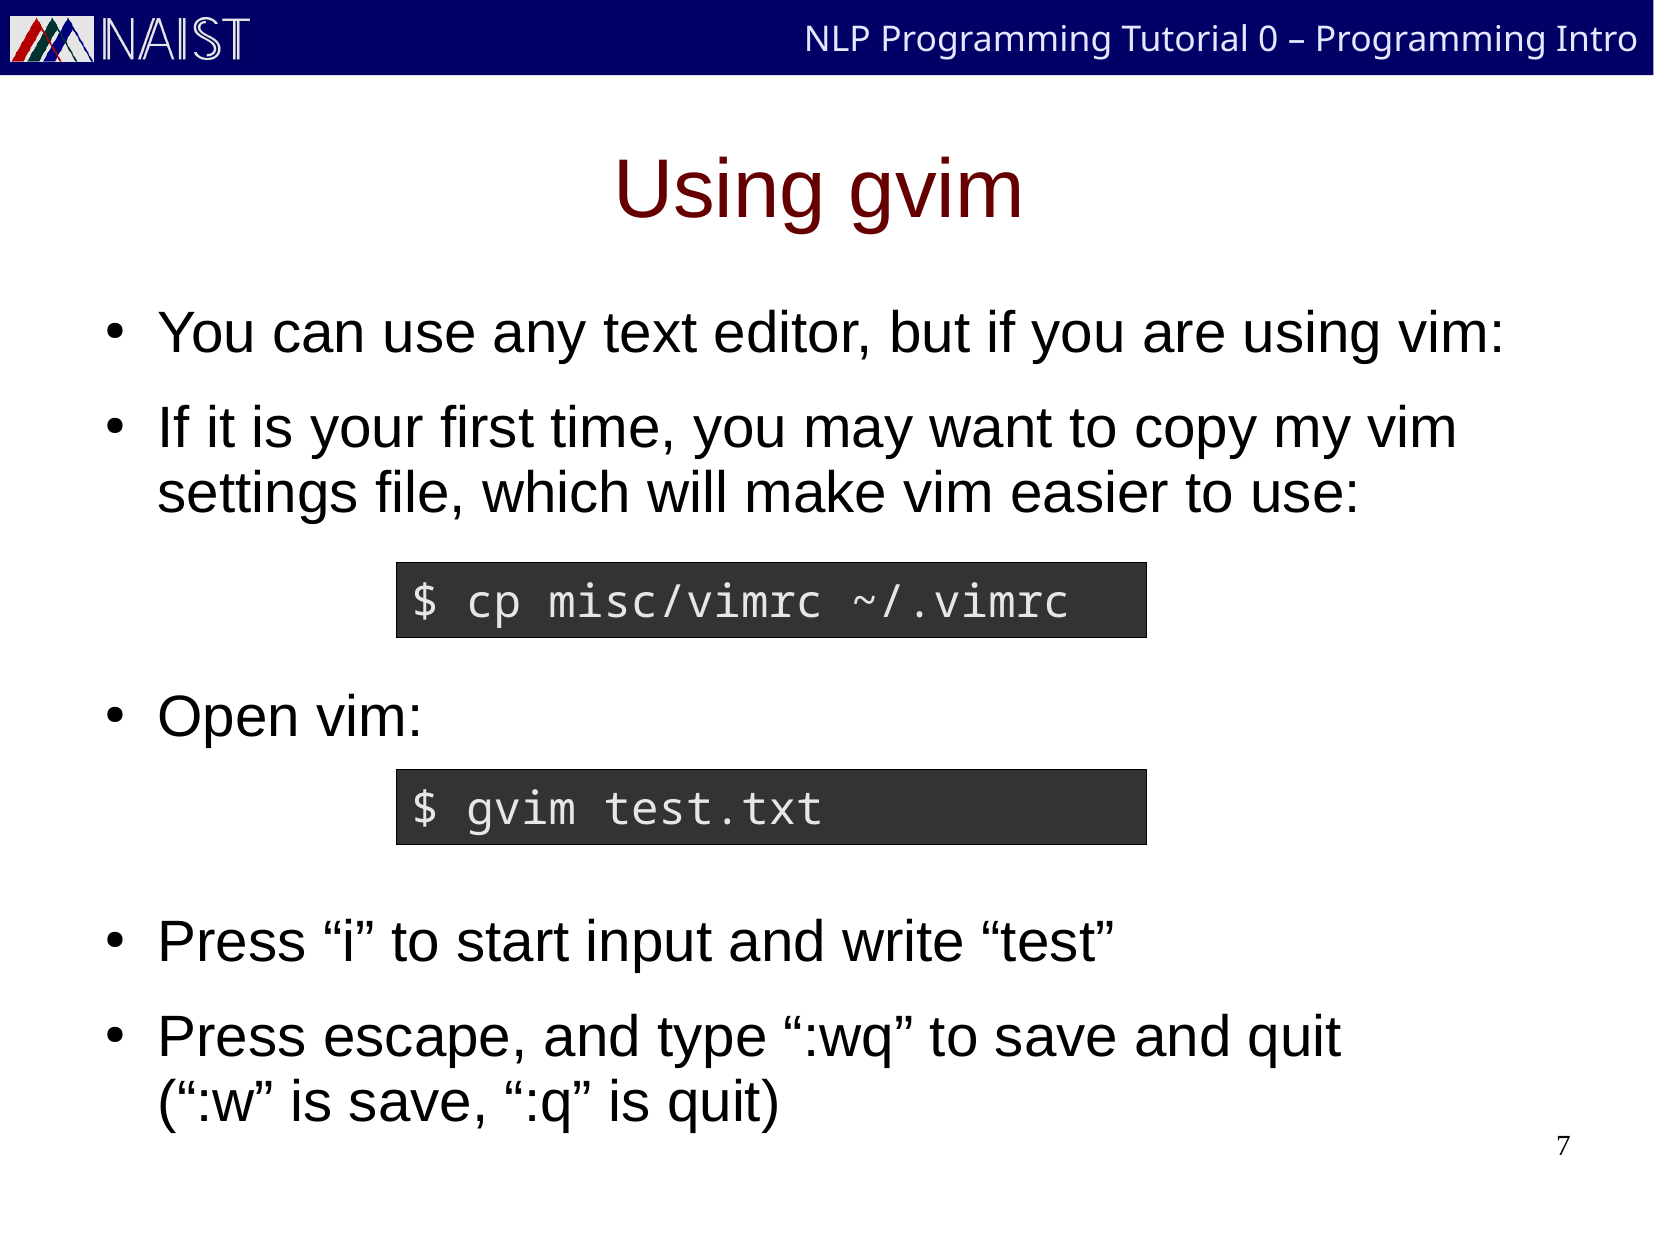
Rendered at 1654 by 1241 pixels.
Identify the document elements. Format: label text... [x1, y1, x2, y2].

text_box $ cp misc/vimrc ~/.vimrc [396, 562, 1147, 638]
title Using gvim [75, 92, 1564, 285]
text_box $ gvim test.txt [396, 769, 1147, 845]
picture [102, 17, 251, 60]
list You can use any text editor, but if you are using vim: If it is your first time, you may want to copy my vim settings file, which will make vim easier to use: Open vim: Press “i” to start input and write “test” Press escape, and type “:wq” to save and quit (“:w” is save, “:q” is quit) [86, 300, 1576, 1134]
picture [10, 16, 94, 62]
